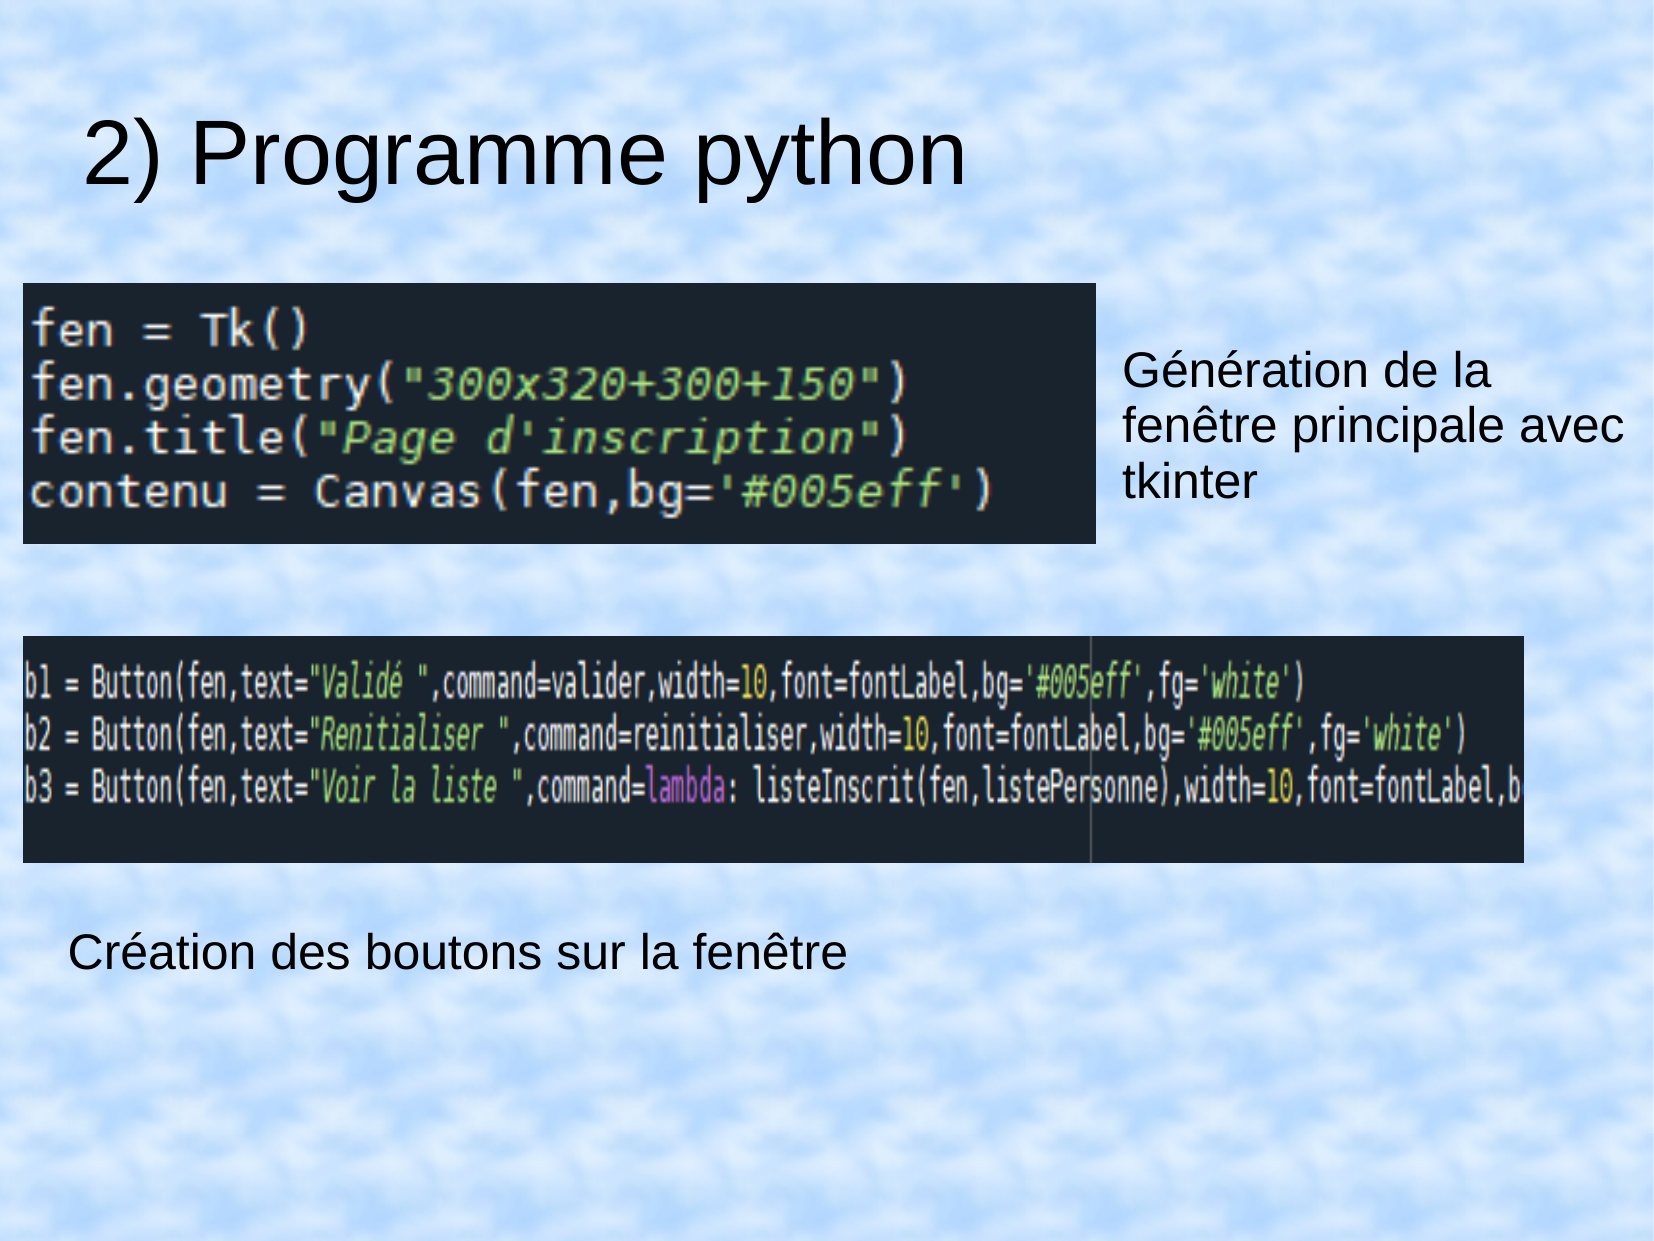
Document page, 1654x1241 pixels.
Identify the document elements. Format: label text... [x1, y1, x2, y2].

text_box Génération de la fenêtre principale avec tkinter [1122, 271, 1654, 580]
text_box Création des boutons sur la fenêtre [67, 924, 1134, 981]
picture [0, 0, 1654, 1241]
title 2) Programme python [82, 49, 1571, 257]
